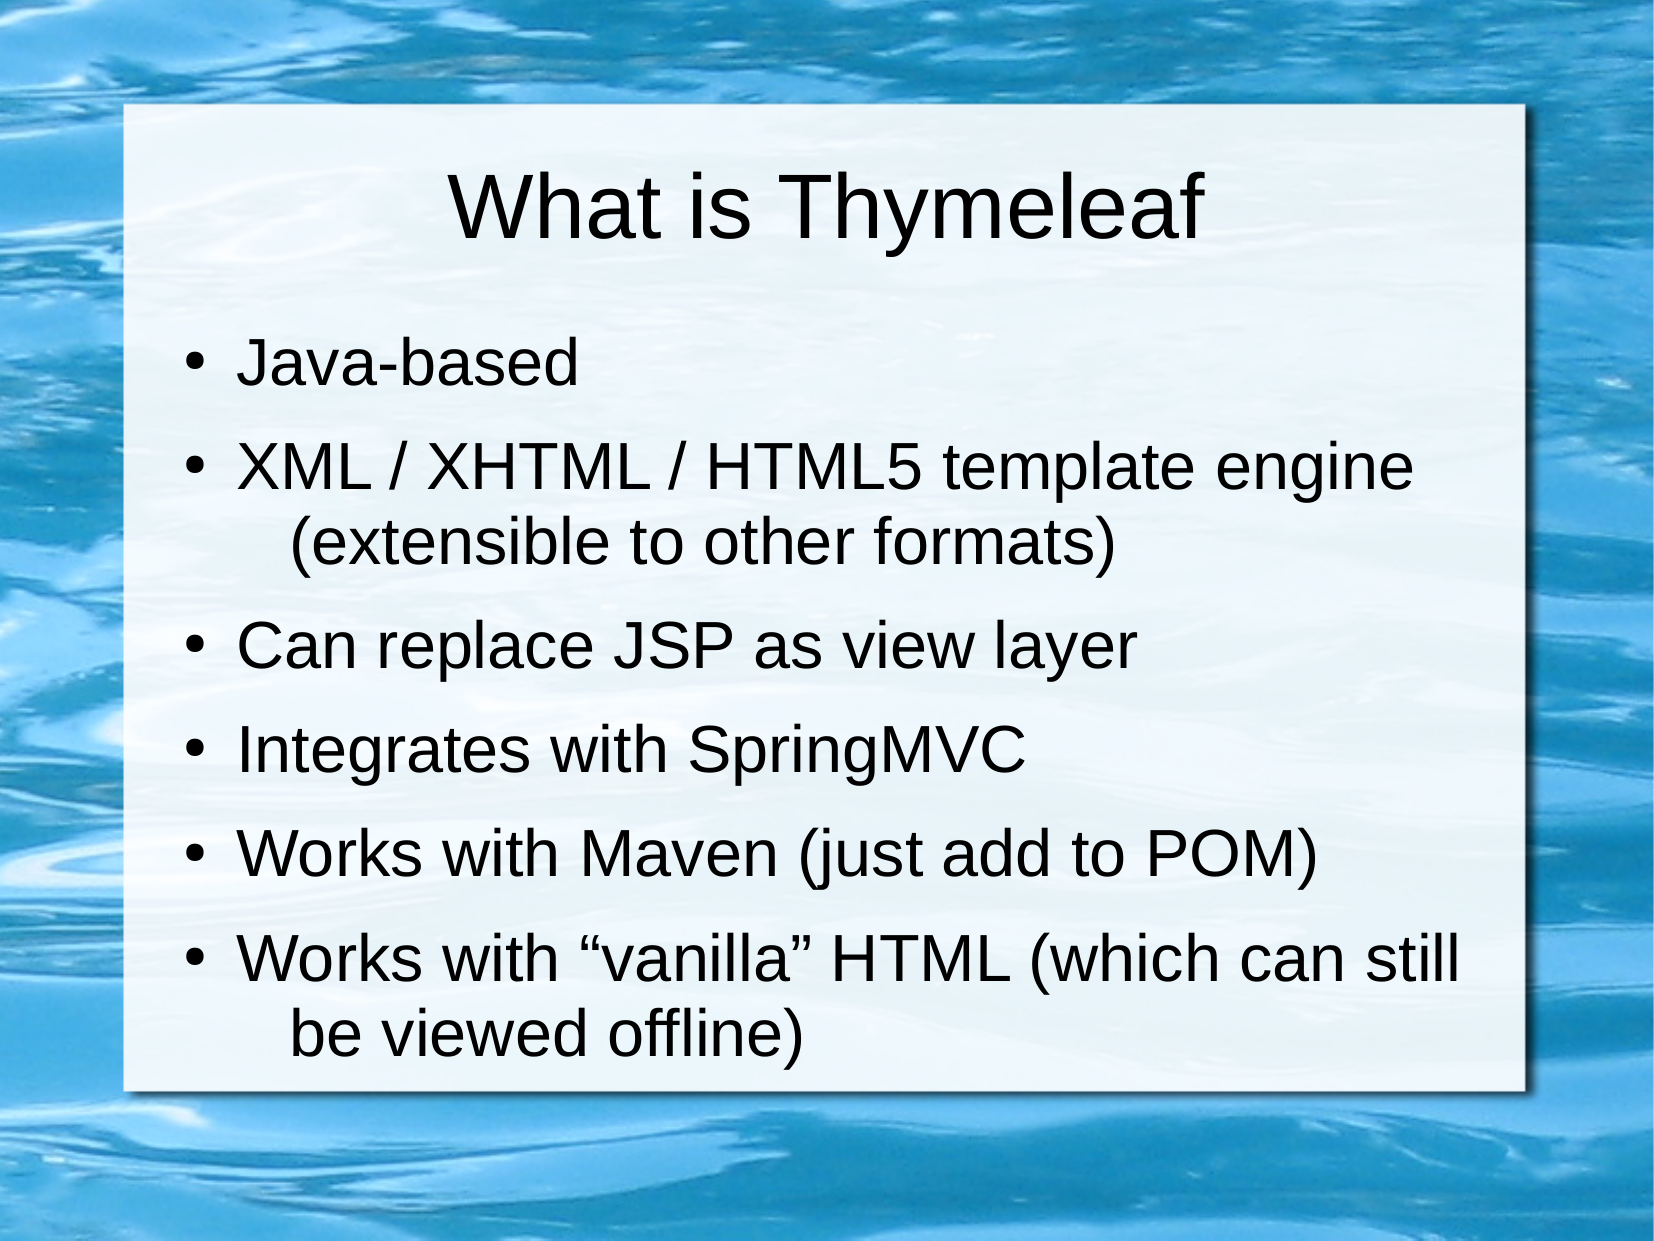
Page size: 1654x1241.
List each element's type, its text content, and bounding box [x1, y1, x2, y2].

title What is Thymeleaf [147, 118, 1506, 296]
list Java-based XML / XHTML / HTML5 template engine (extensible to other formats) Can replace JSP as view layer Integrates with SpringMVC Works with Maven (just add to POM) Works with “vanilla” HTML (which can still be viewed offline) [147, 324, 1506, 1069]
picture [0, 0, 1654, 1241]
